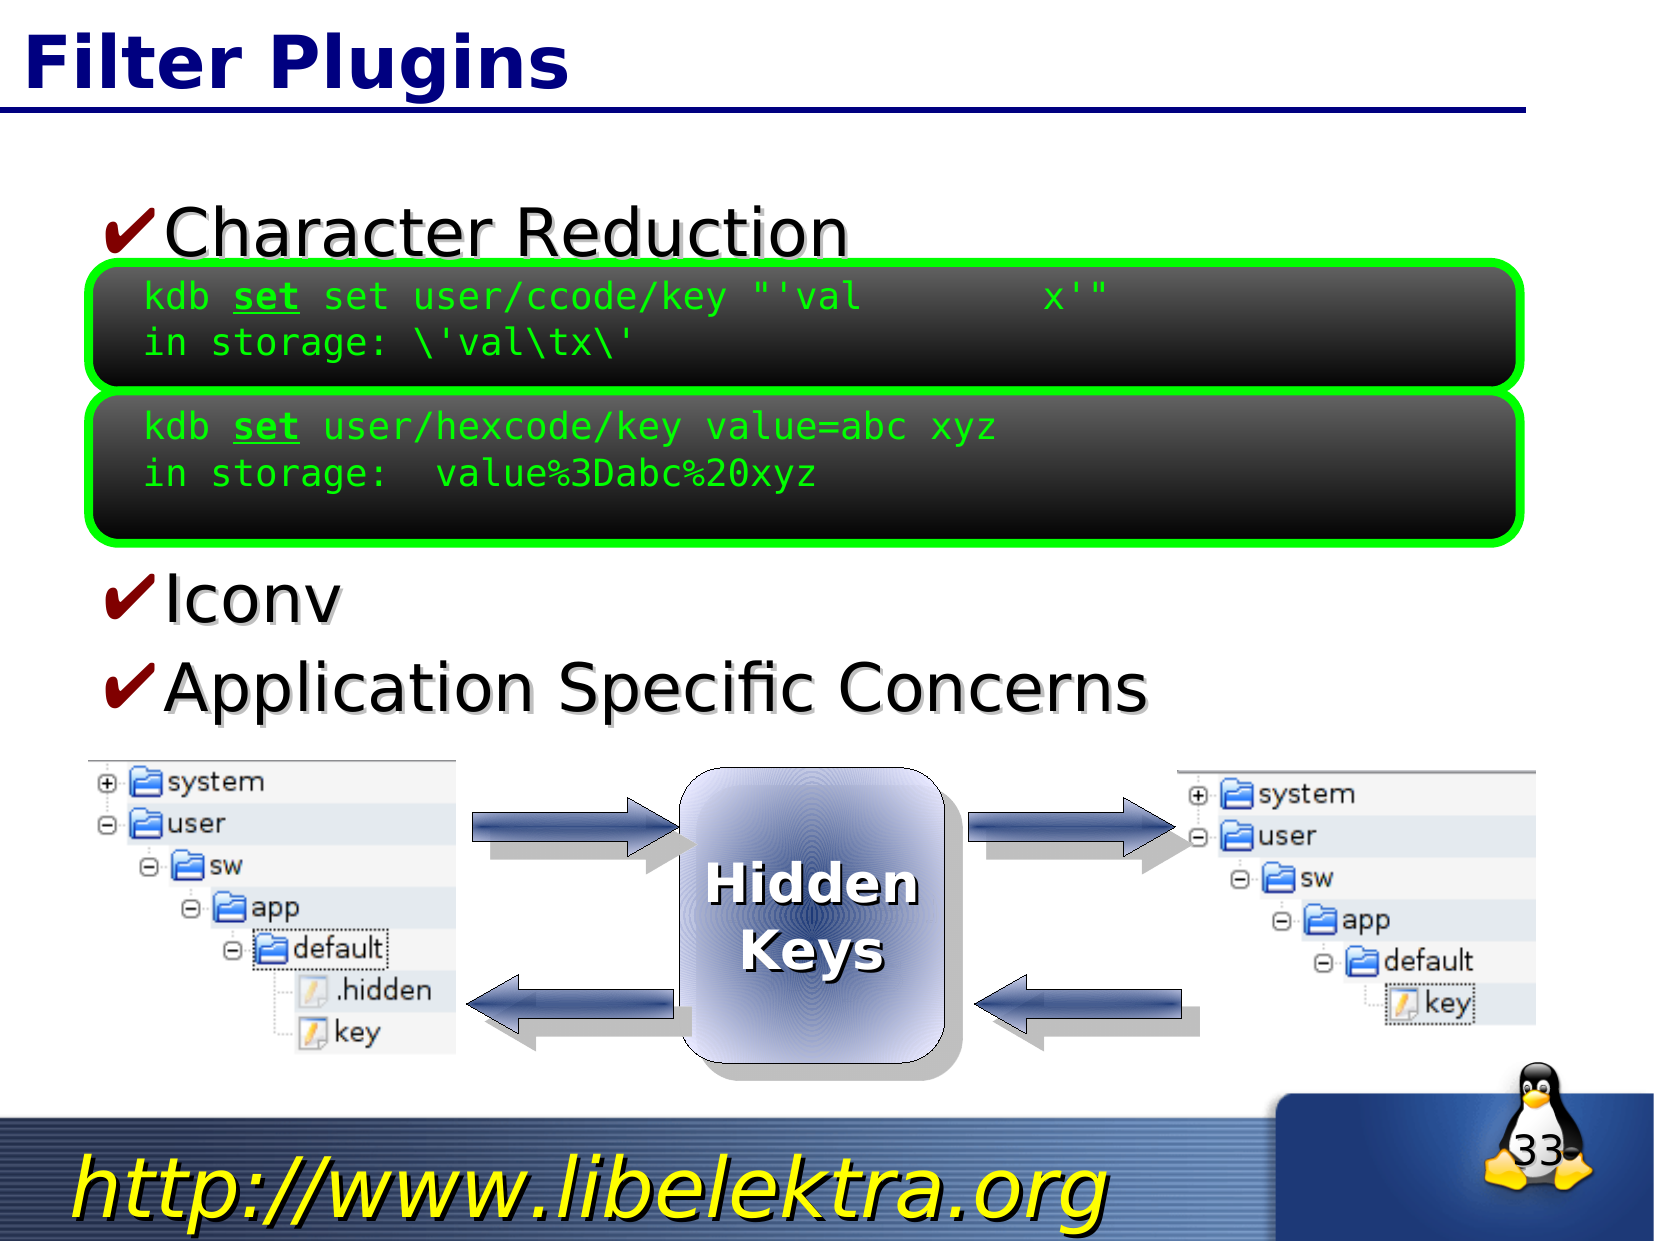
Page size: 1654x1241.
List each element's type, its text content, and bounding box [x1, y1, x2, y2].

text_box Application Specific Concerns [104, 643, 1329, 722]
text_box [88, 262, 1521, 544]
text_box Hidden Keys [679, 767, 945, 1064]
text_box Iconv [104, 555, 1329, 633]
text_box [466, 974, 674, 1034]
text_box [472, 797, 680, 857]
text_box kdb set user/hexcode/key value=abc xyz in storage: value%3Dabc%20xyz [142, 401, 1489, 534]
text_box [968, 797, 1176, 857]
text_box [974, 974, 1182, 1034]
text_box kdb set set user/ccode/key "'val x'" in storage: \'val\tx\' [142, 271, 1489, 383]
picture [0, 760, 1654, 1241]
text_box Filter Plugins [22, 14, 1611, 111]
text_box <Nummer> [1312, 1122, 1565, 1178]
text_box Character Reduction [104, 188, 1071, 267]
picture [1177, 770, 1536, 1034]
